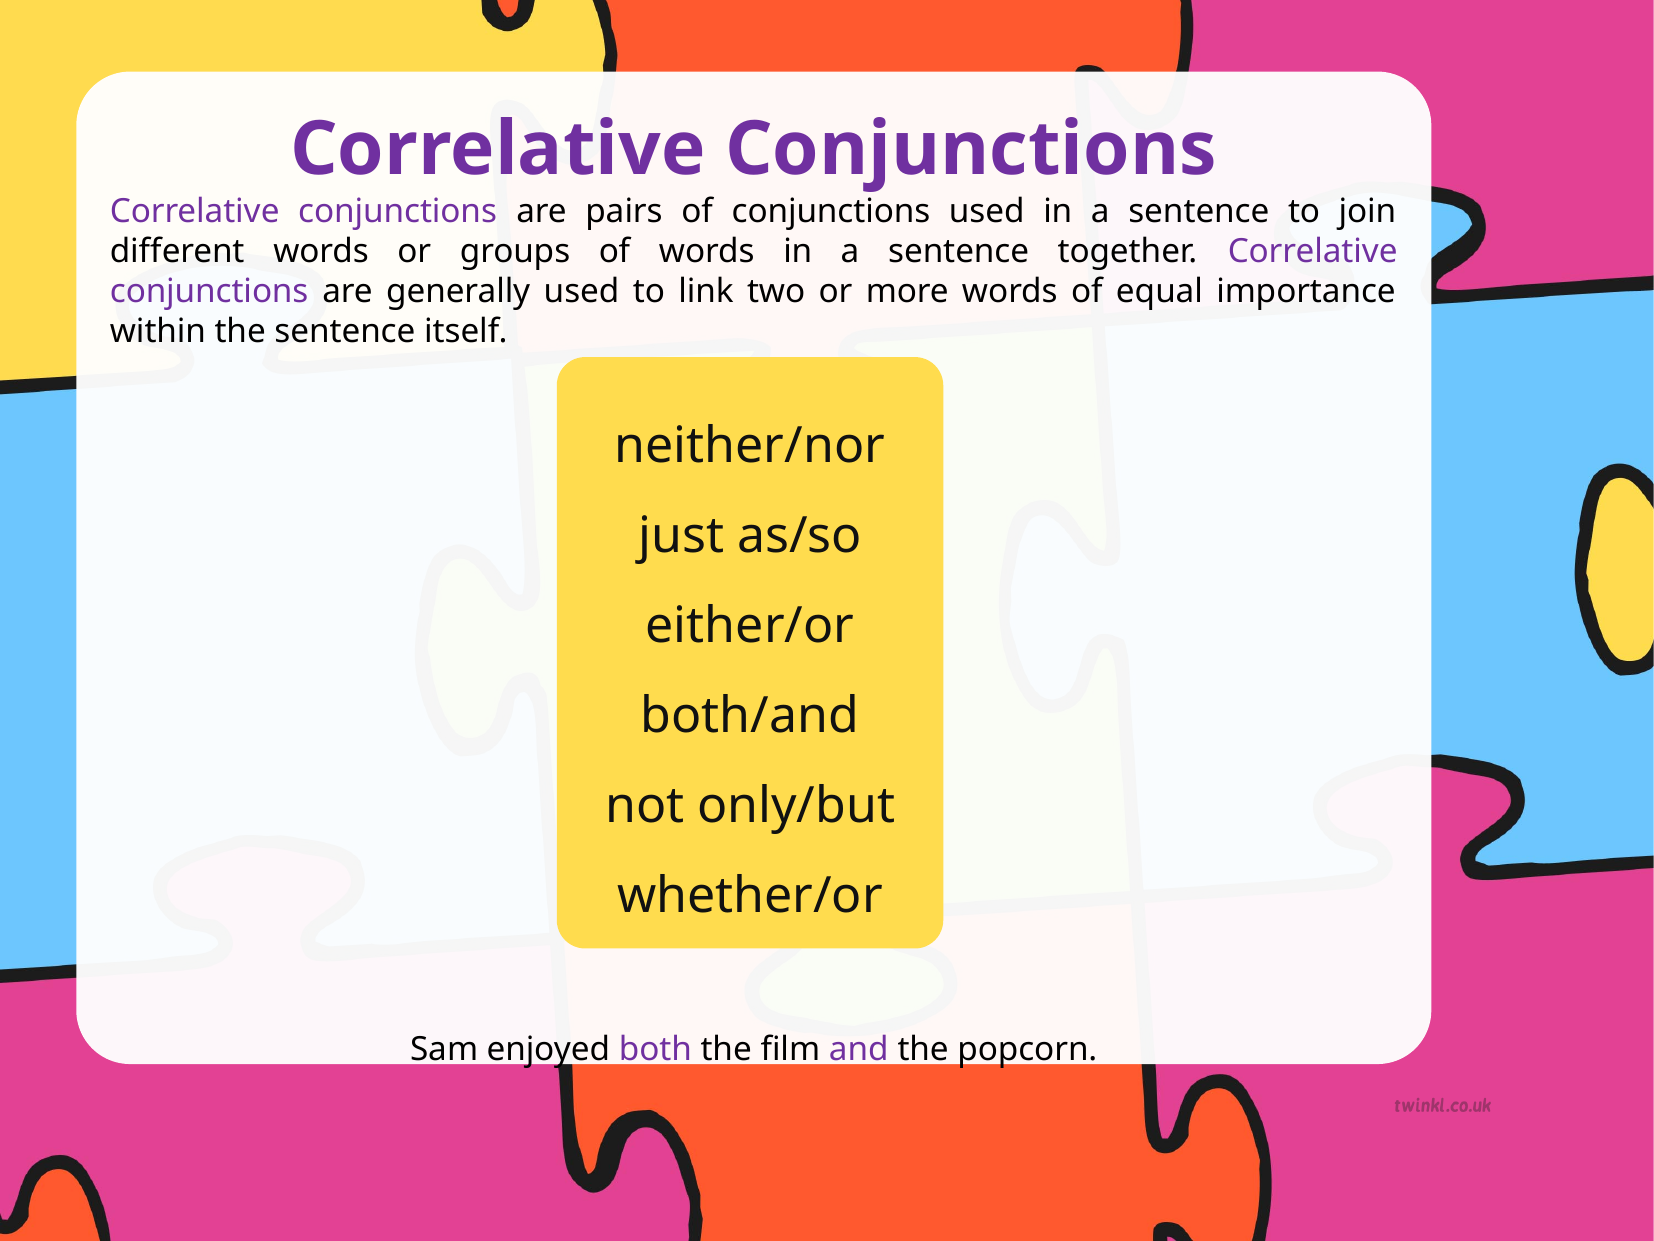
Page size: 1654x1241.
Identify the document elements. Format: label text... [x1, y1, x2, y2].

text_box neither/nor just as/so either/or both/and not only/but whether/or [556, 357, 944, 949]
picture [0, 0, 1654, 1241]
text_box Correlative Conjunctions Correlative conjunctions are pairs of conjunctions used in a sentence to join different words or groups of words in a sentence together. Correlative conjunctions are generally used to link two or more words of equal importance within the sentence itself. Sam enjoyed both the film and the popcorn. [76, 71, 1432, 1065]
